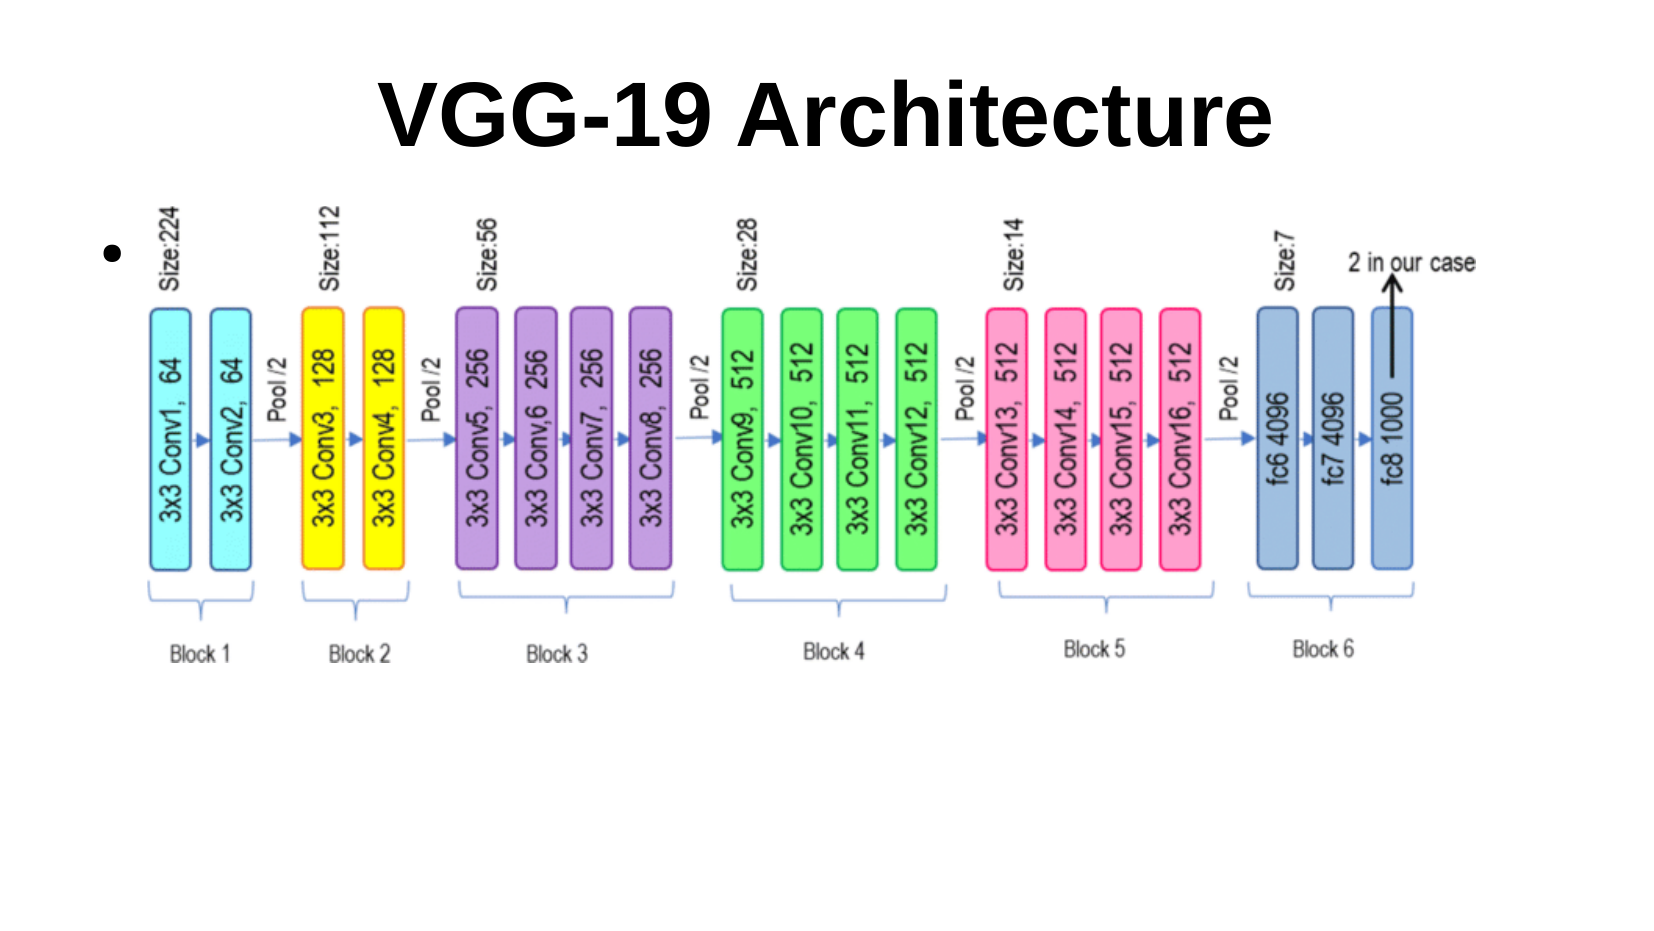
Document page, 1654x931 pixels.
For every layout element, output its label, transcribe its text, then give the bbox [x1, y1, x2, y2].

list Click to add Text [82, 217, 1571, 758]
picture [147, 206, 1476, 663]
title VGG-19 Architecture [82, 37, 1571, 193]
